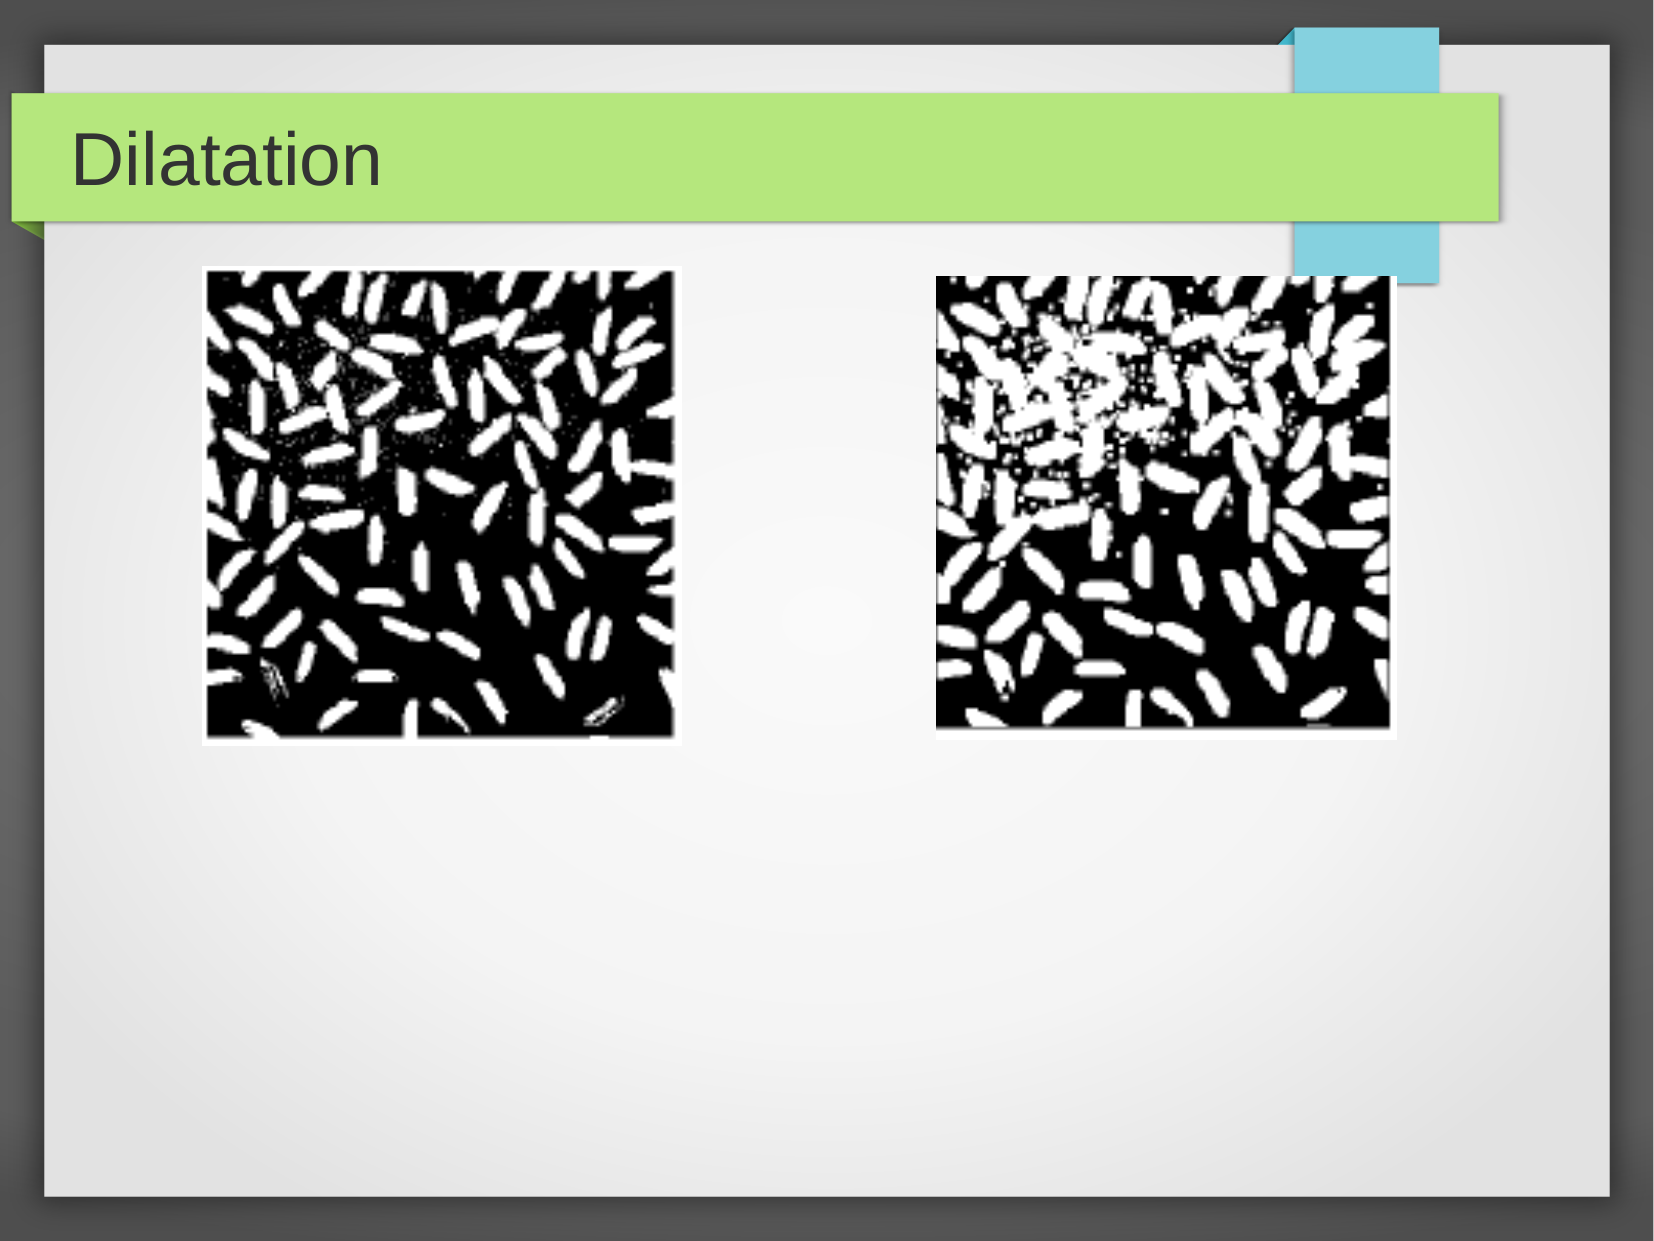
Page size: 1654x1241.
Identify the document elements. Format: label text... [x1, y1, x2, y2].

subtitle [82, 343, 1538, 1063]
picture [0, 0, 1654, 1241]
title Dilatation [70, 106, 1229, 213]
